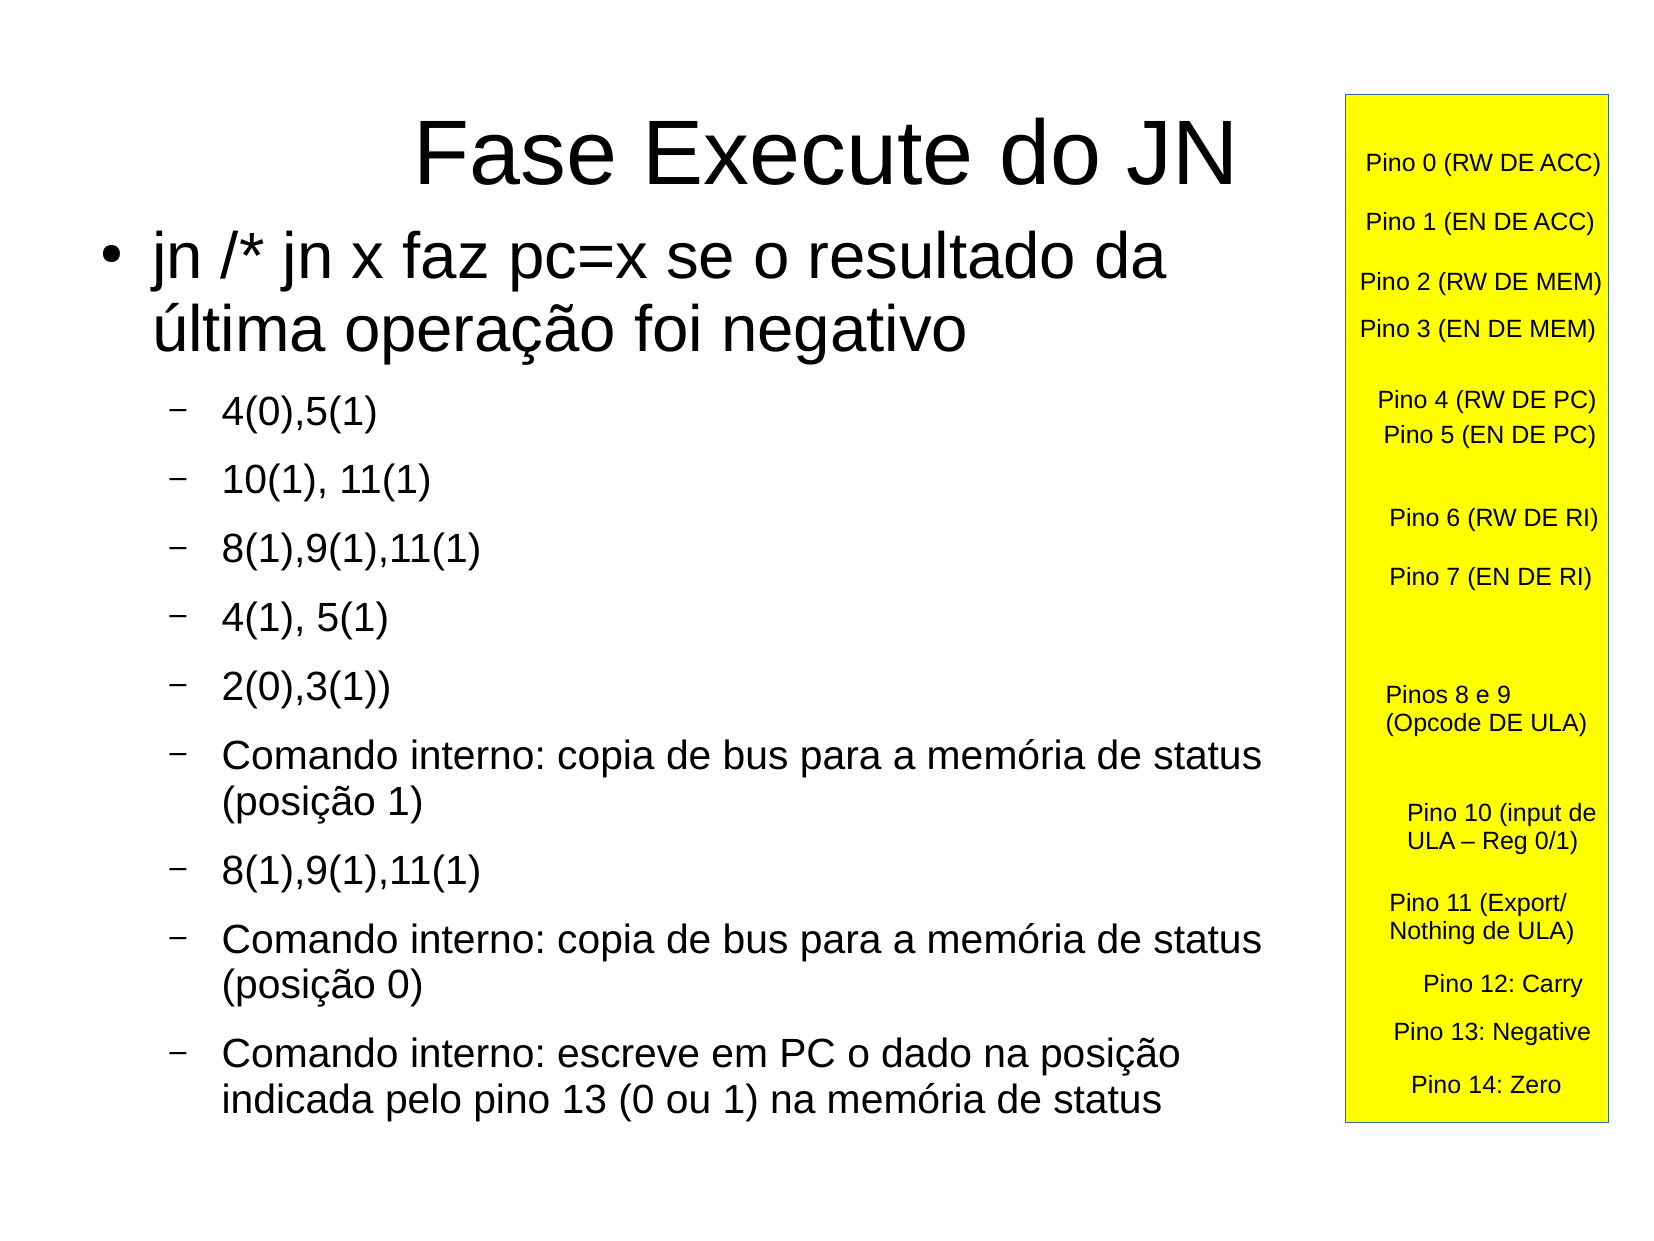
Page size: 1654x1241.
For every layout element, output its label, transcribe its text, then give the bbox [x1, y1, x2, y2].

text_box Pino 10 (input de ULA – Reg 0/1) [1392, 791, 1624, 863]
text_box [1345, 303, 1609, 307]
text_box [1345, 350, 1609, 1123]
text_box Pino 14: Zero [1396, 1062, 1577, 1111]
list jn /* jn x faz pc=x se o resultado da última operação foi negativo 4(0),5(1) 10(1), 11(1) 8(1),9(1),11(1) 4(1), 5(1) 2(0),3(1)) Comando interno: copia de bus para a memória de status (posição 1) 8(1),9(1),11(1) Comando interno: copia de bus para a memória de status (posição 0) Comando interno: escreve em PC o dado na posição indicada pelo pino 13 (0 ou 1) na memória de status [82, 219, 1264, 1129]
text_box Pino 11 (Export/ Nothing de ULA) [1374, 880, 1607, 952]
text_box [1345, 94, 1609, 259]
text_box Pino 2 (RW DE MEM) [1345, 259, 1619, 303]
text_box Pino 6 (RW DE RI) [1374, 496, 1616, 539]
text_box Pino 13: Negative [1378, 1009, 1607, 1058]
text_box Pino 3 (EN DE MEM) [1345, 307, 1612, 350]
title Fase Execute do JN [82, 49, 1571, 257]
text_box Pino 12: Carry [1408, 962, 1599, 1009]
text_box Pino 7 (EN DE RI) [1374, 555, 1608, 598]
text_box Pinos 8 e 9 (Opcode DE ULA) [1370, 673, 1603, 745]
text_box Pino 4 (RW DE PC) [1362, 378, 1613, 421]
text_box Pino 5 (EN DE PC) [1368, 413, 1612, 457]
text_box Pino 1 (EN DE ACC) [1350, 200, 1611, 244]
text_box Pino 0 (RW DE ACC) [1350, 141, 1618, 185]
